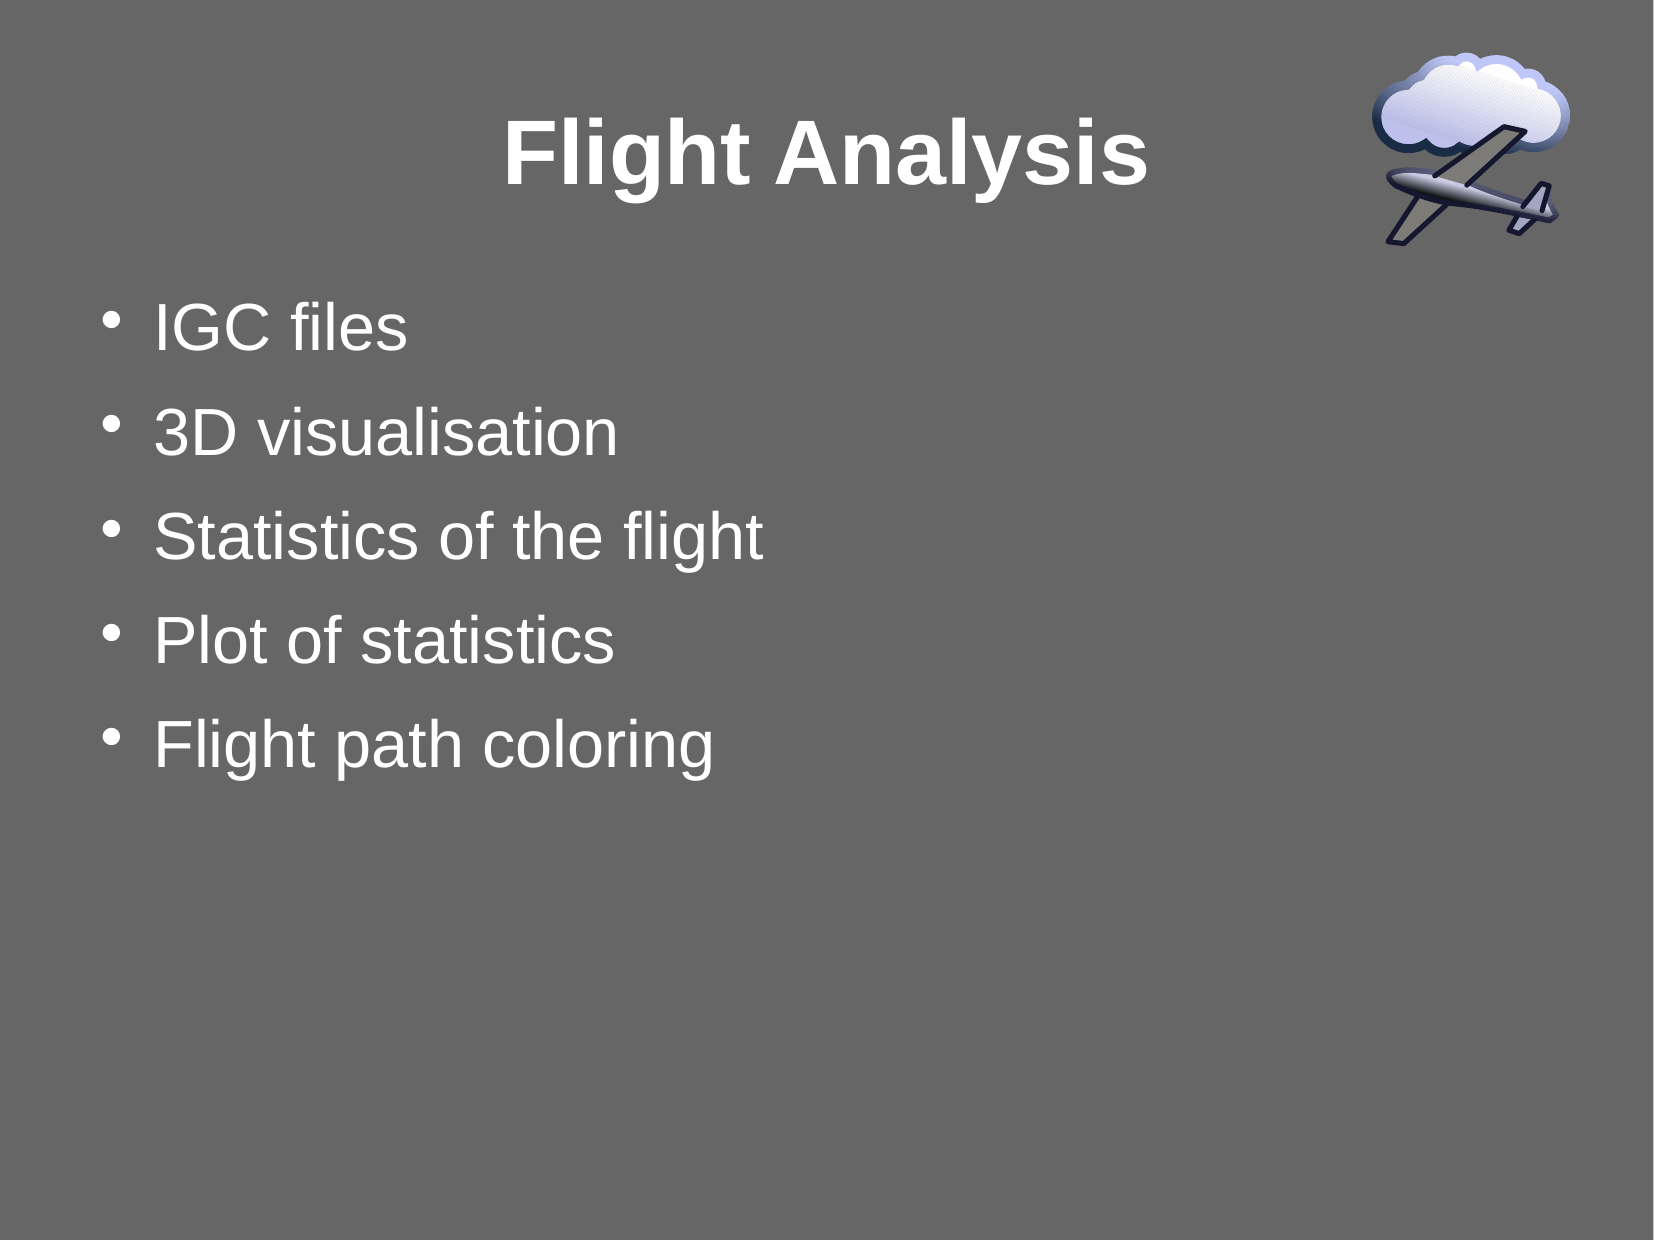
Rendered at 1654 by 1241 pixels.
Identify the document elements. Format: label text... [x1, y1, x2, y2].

title Flight Analysis [82, 49, 1571, 257]
list IGC files 3D visualisation Statistics of the flight Plot of statistics Flight path coloring [82, 290, 1538, 1010]
